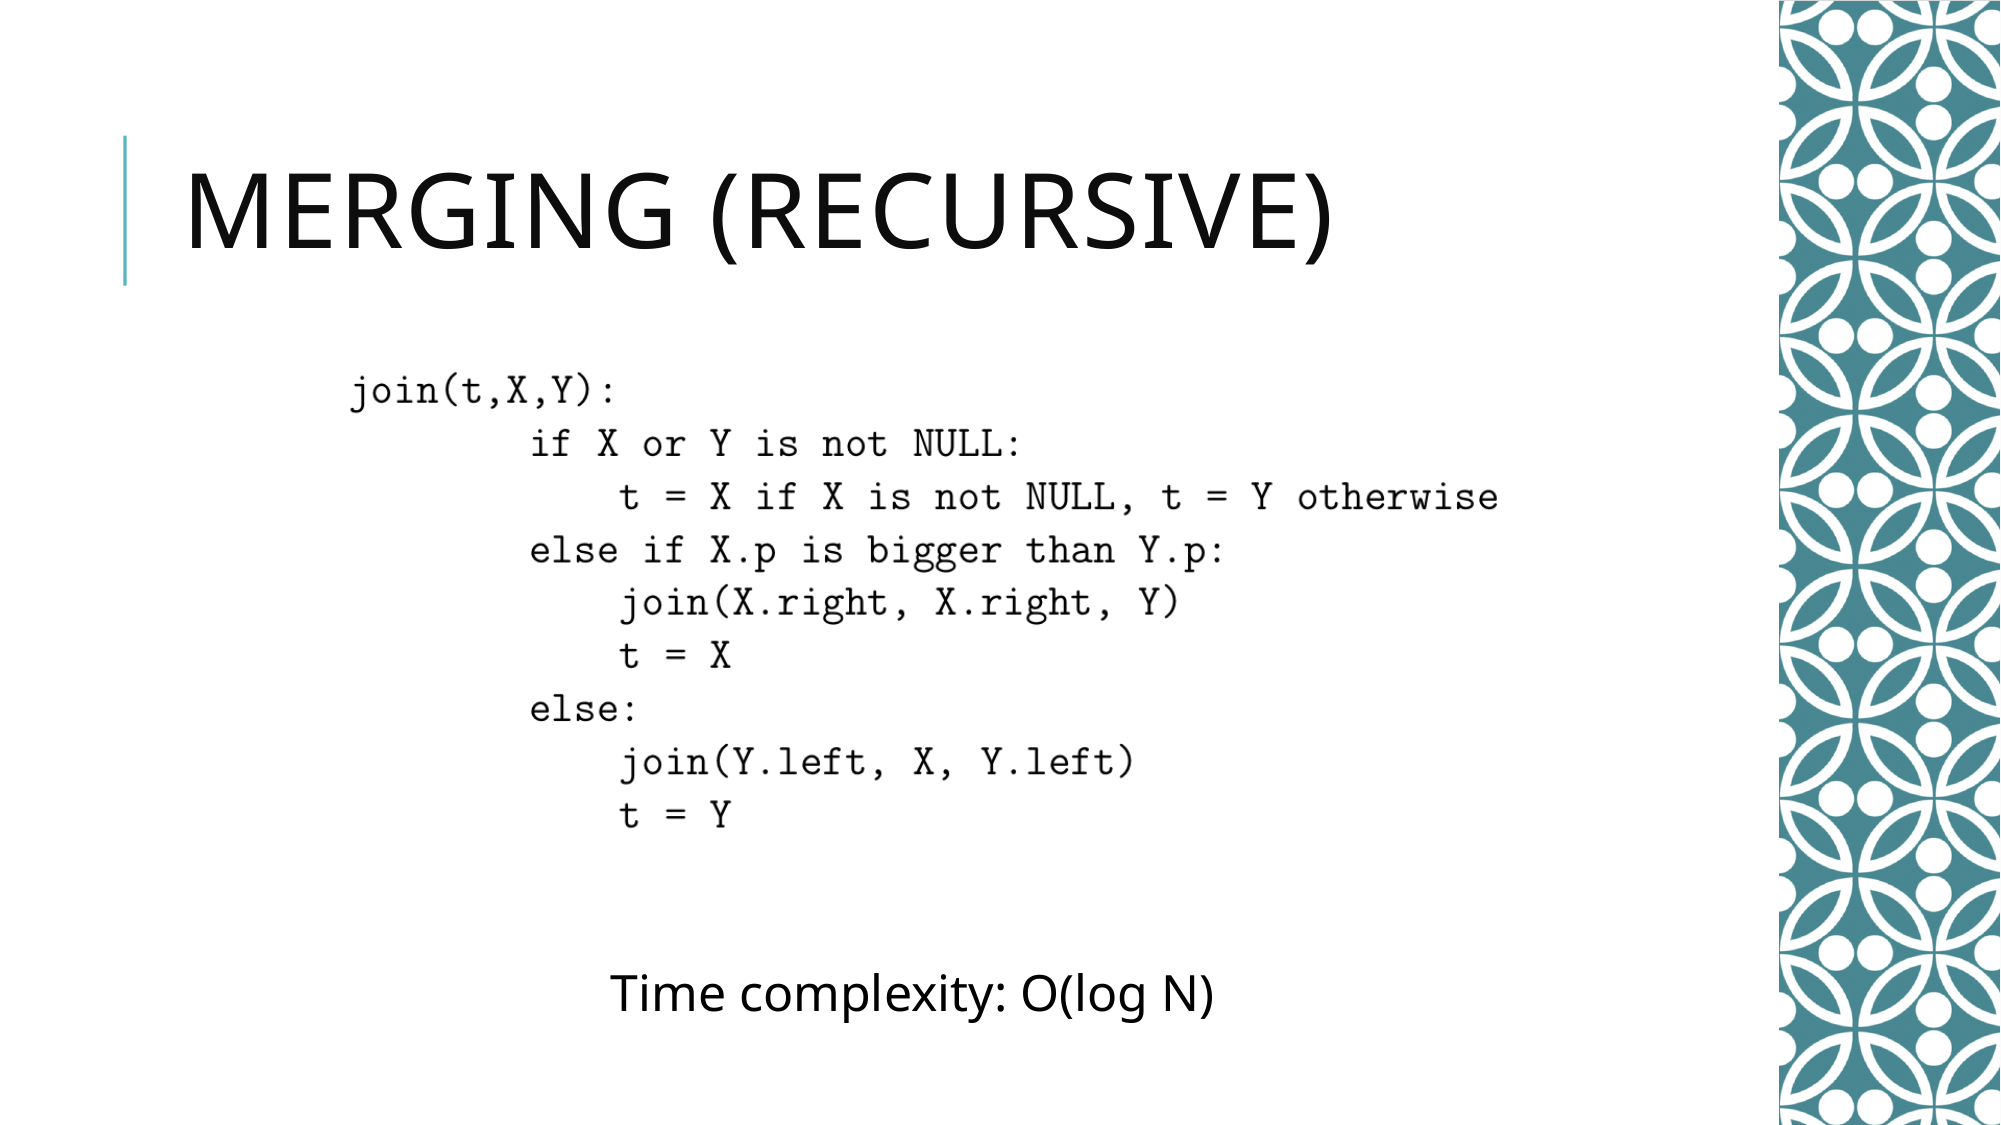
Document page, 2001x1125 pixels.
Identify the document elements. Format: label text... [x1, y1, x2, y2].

text_box Time complexity: O(log N) [595, 953, 1230, 1029]
picture [337, 360, 1528, 863]
title Merging (recursive) [168, 96, 1763, 342]
picture [1778, 0, 2001, 1125]
